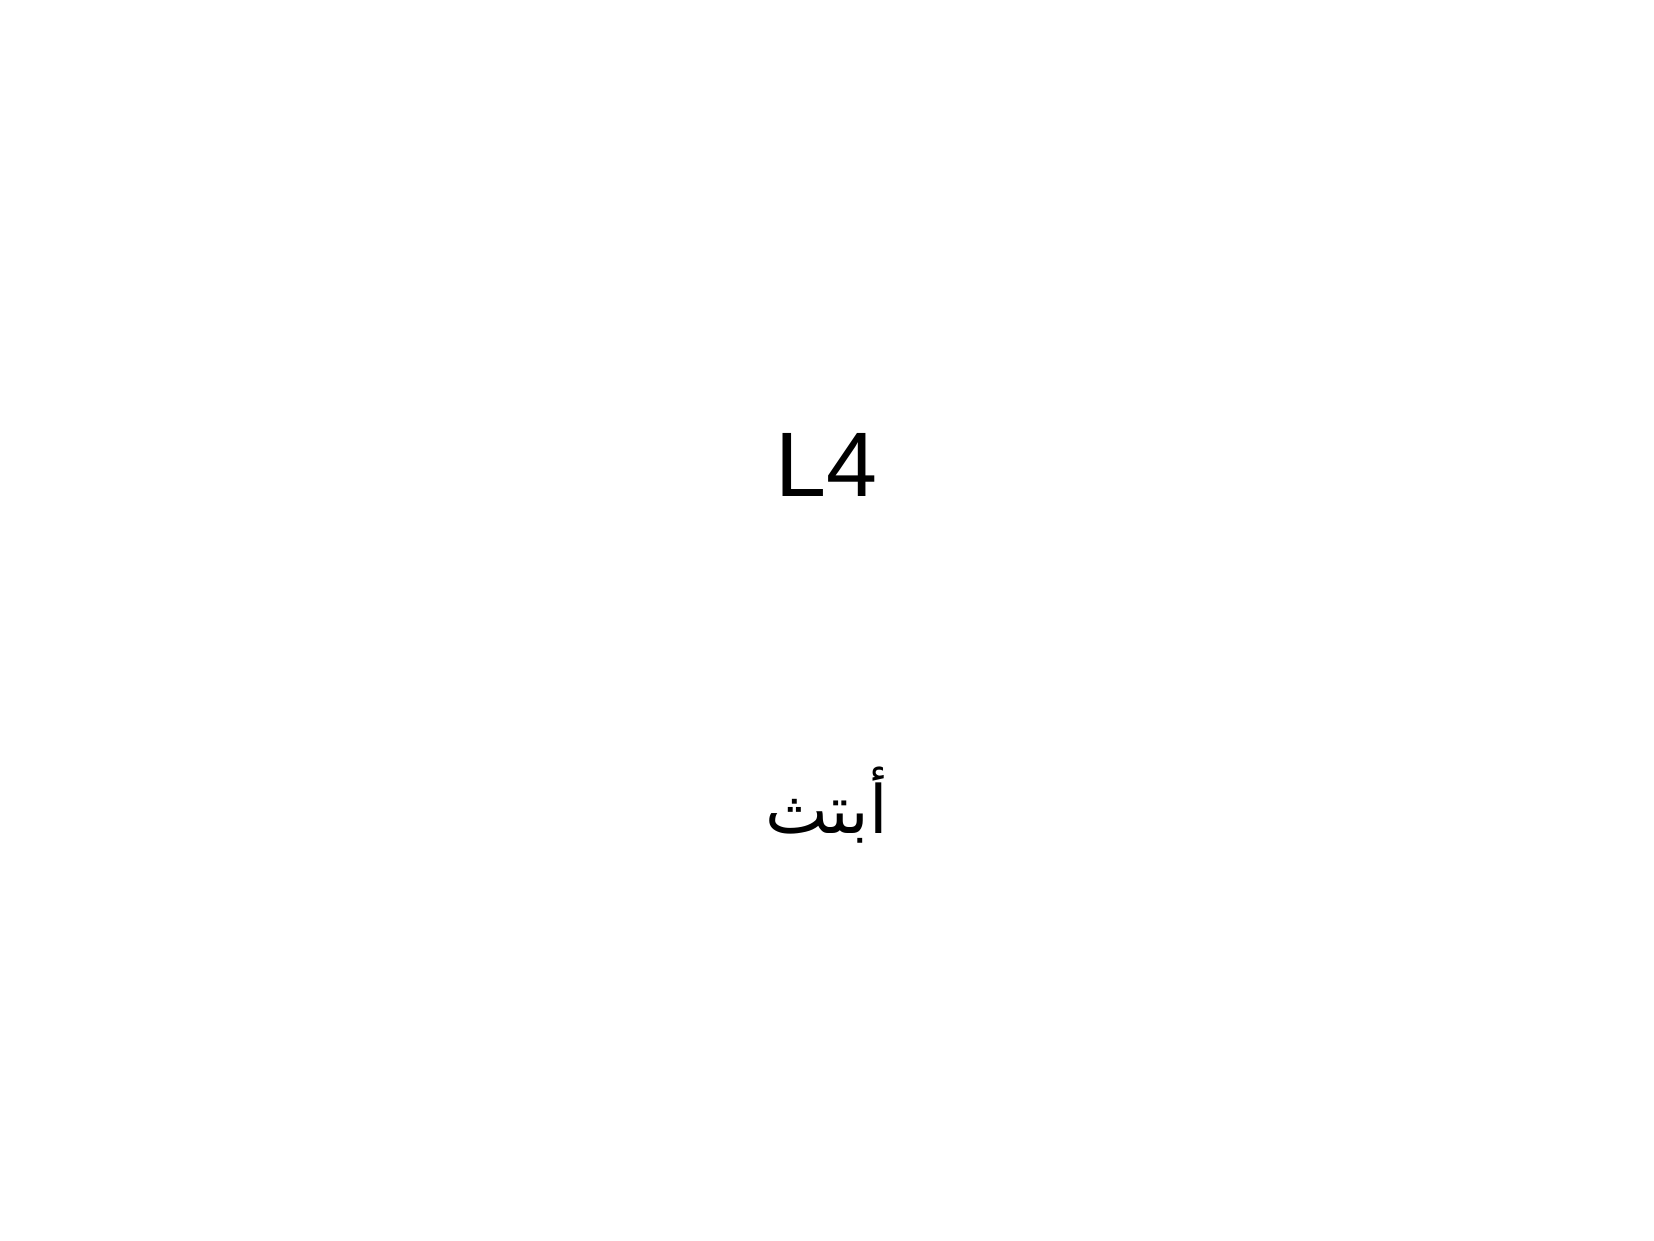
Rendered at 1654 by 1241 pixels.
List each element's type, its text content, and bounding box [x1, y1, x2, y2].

subtitle أبتث [247, 656, 1407, 958]
title L4 [122, 339, 1531, 590]
